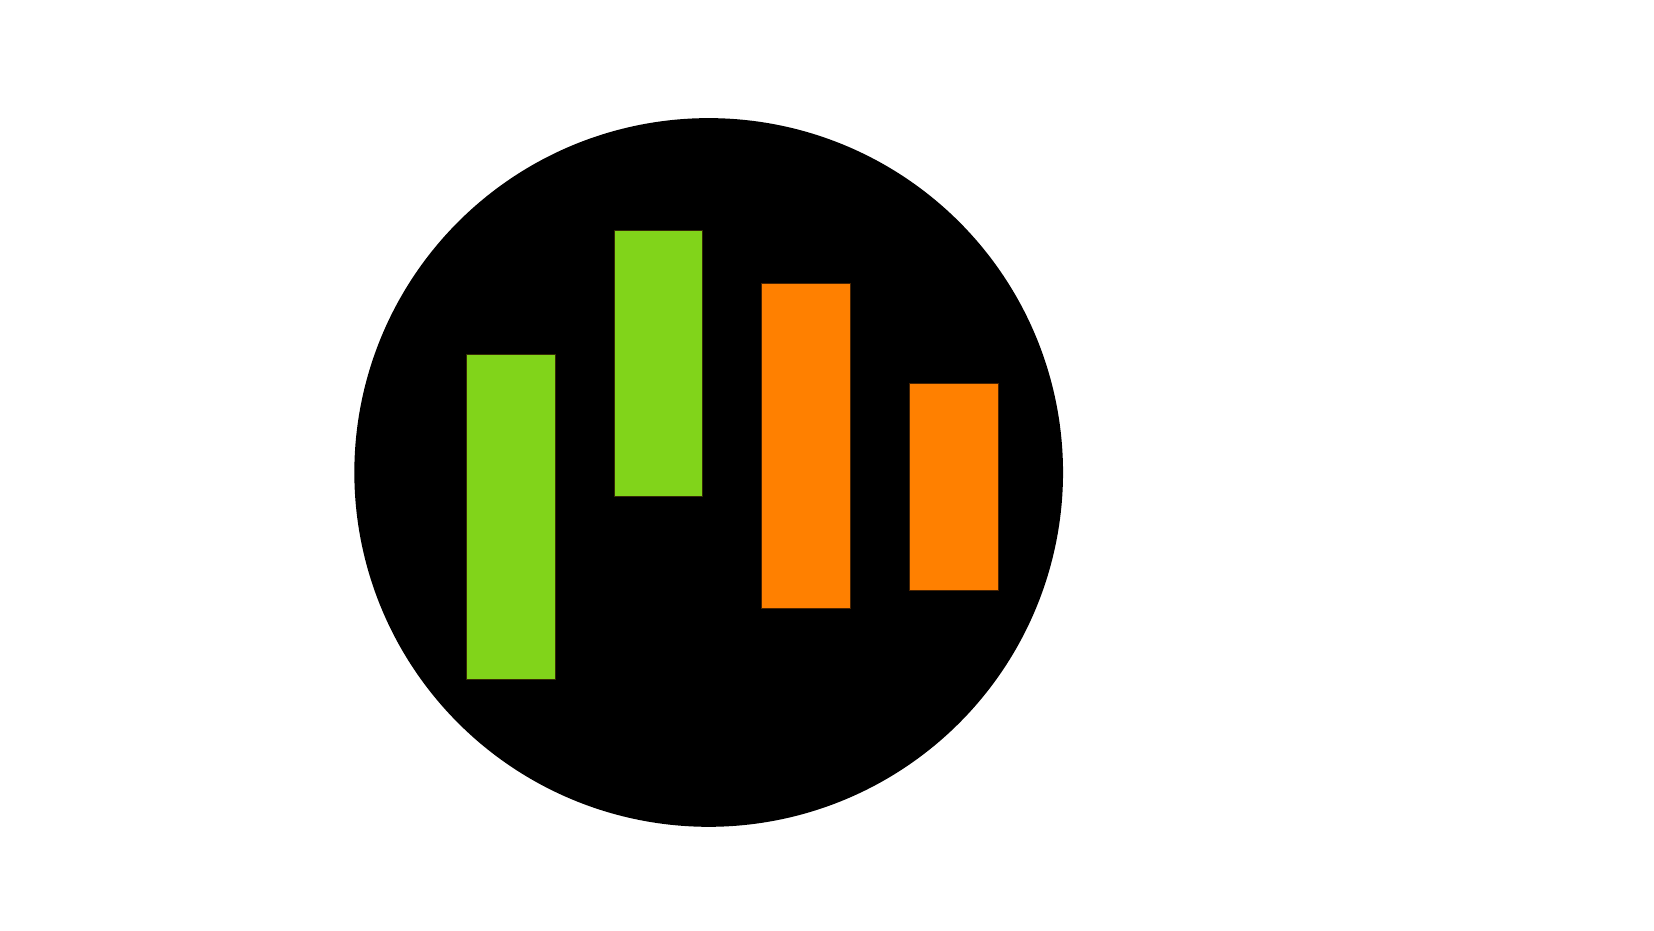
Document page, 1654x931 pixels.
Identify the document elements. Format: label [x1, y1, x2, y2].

text_box [354, 118, 1064, 827]
